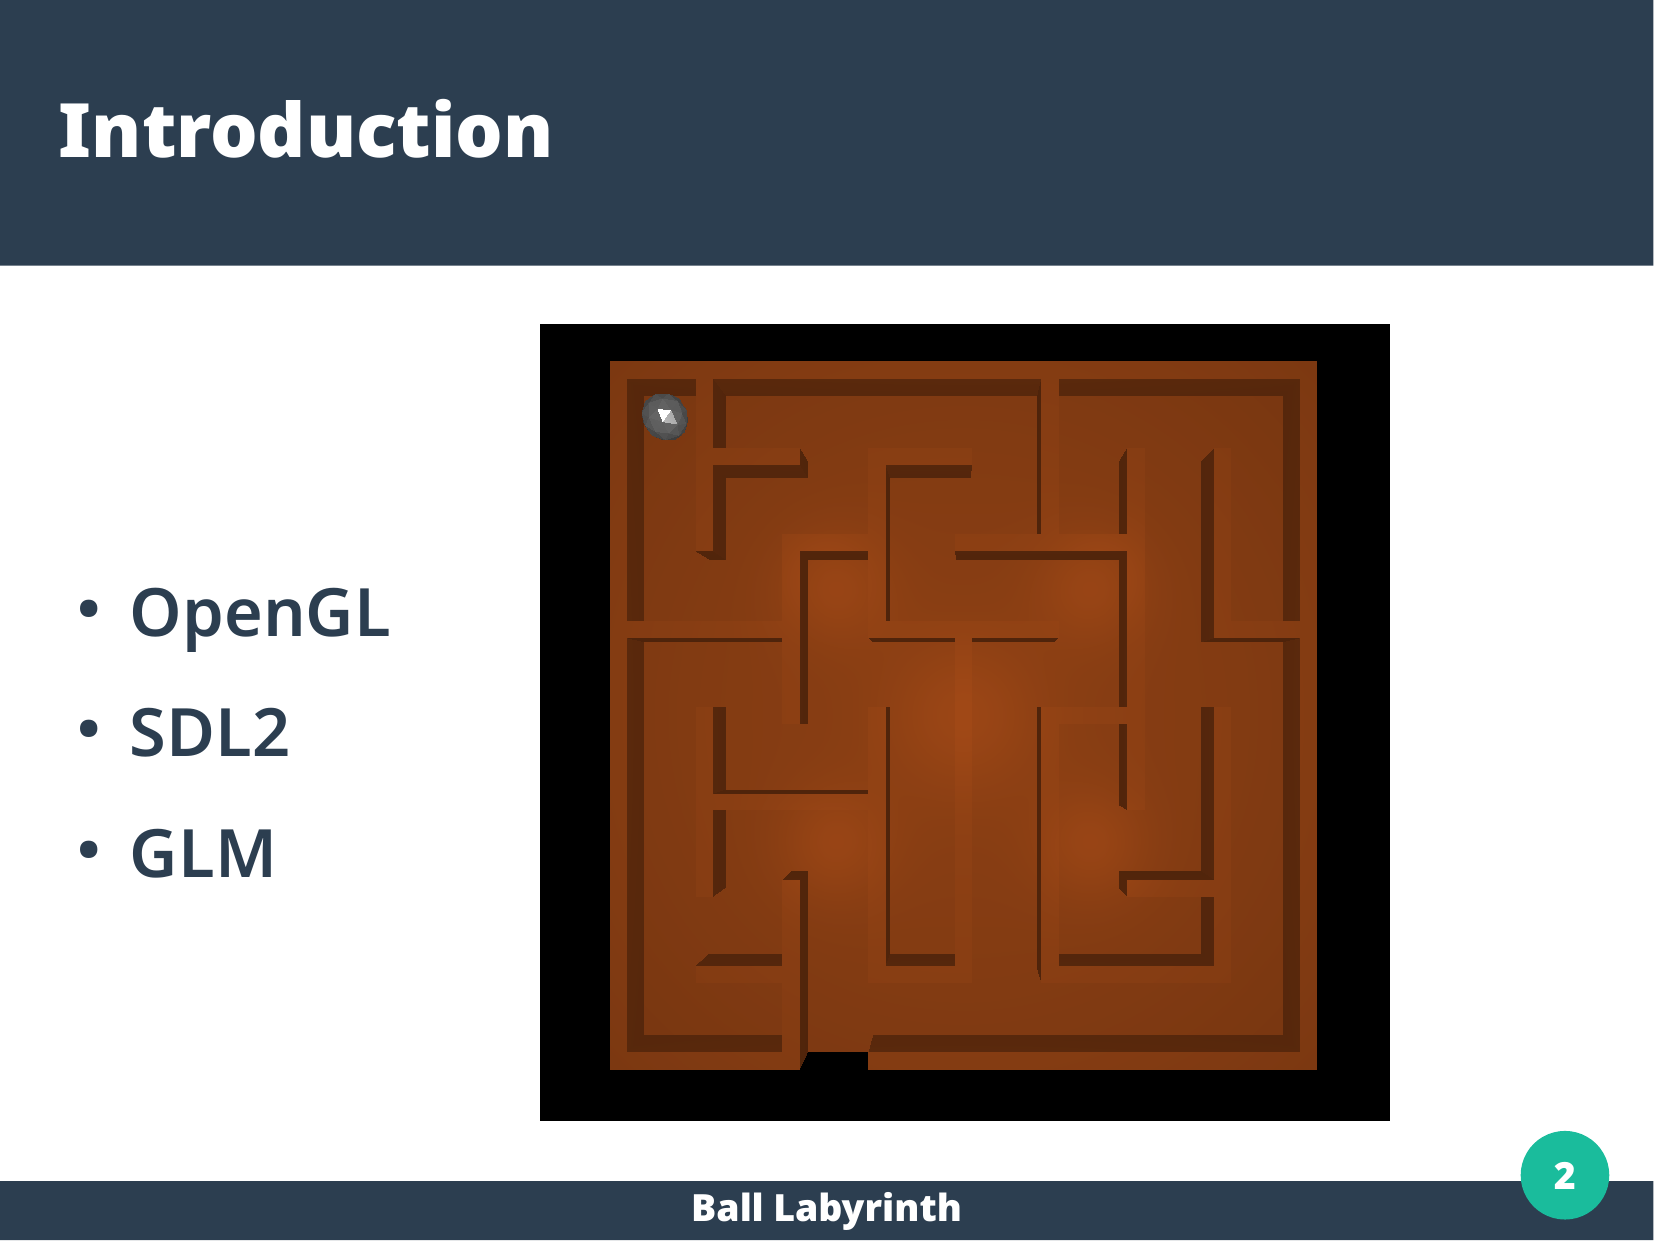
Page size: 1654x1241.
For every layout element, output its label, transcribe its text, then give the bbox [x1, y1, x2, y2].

list OpenGL SDL2 GLM [59, 324, 1595, 1152]
picture [540, 324, 1390, 1121]
title Introduction [59, 49, 1595, 207]
